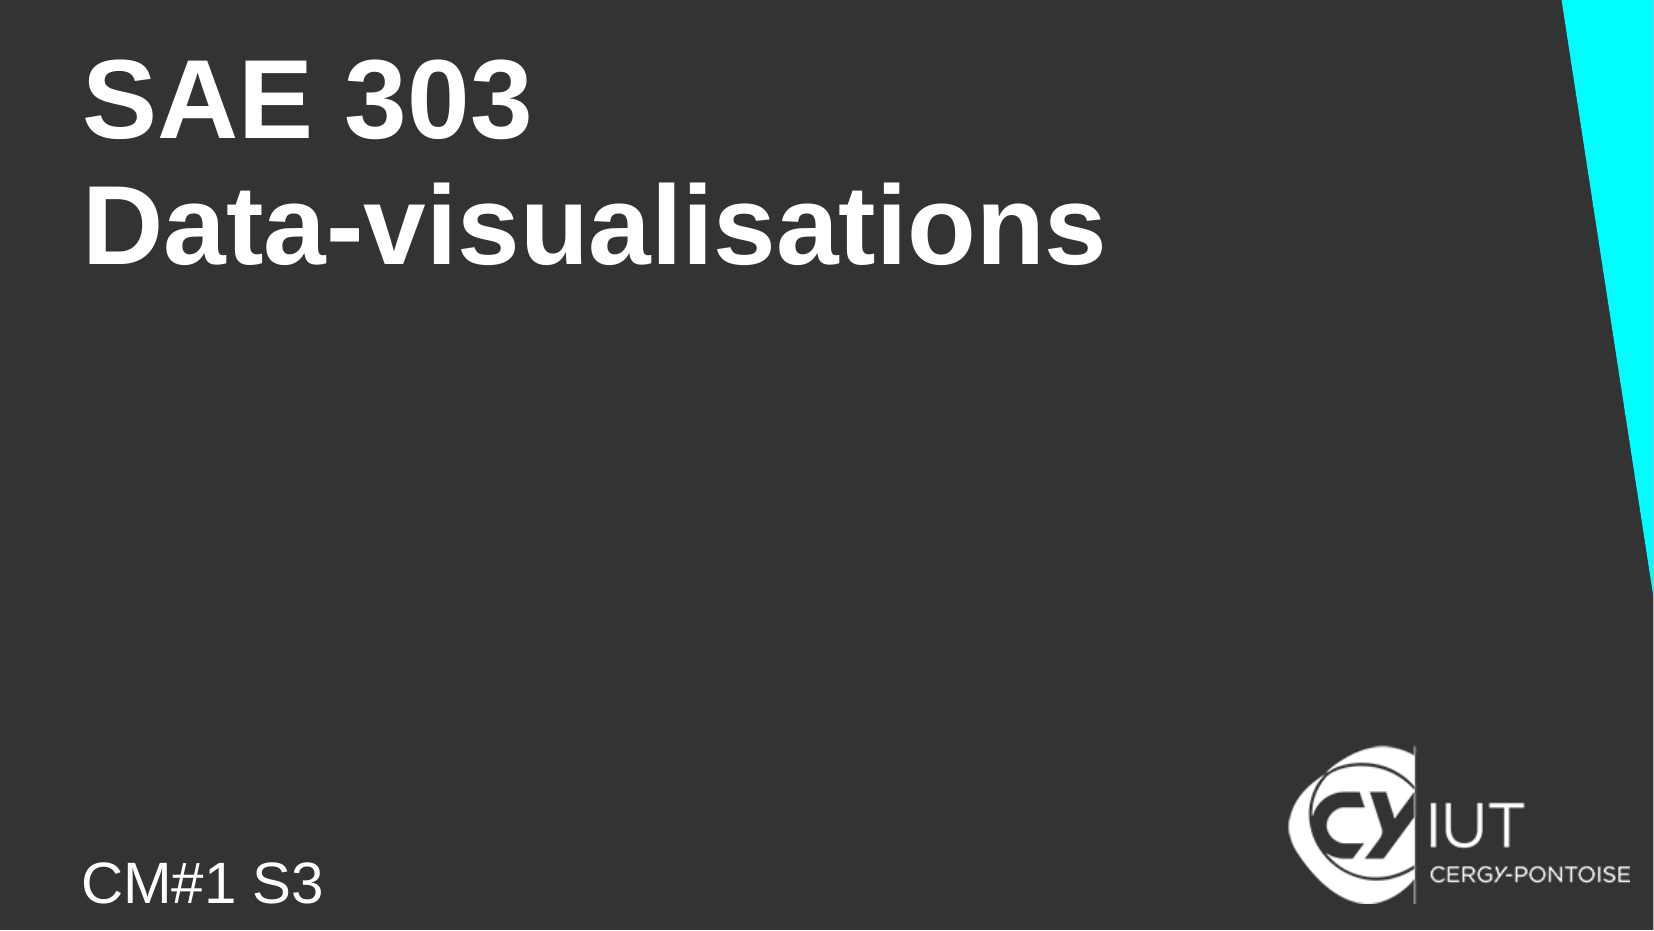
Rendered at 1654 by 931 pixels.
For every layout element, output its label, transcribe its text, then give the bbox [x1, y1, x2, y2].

text_box [1561, 0, 1654, 597]
picture [1284, 744, 1630, 904]
title CM#1 S3 [81, 805, 1134, 931]
title SAE 303 Data-visualisations [82, 36, 1571, 288]
